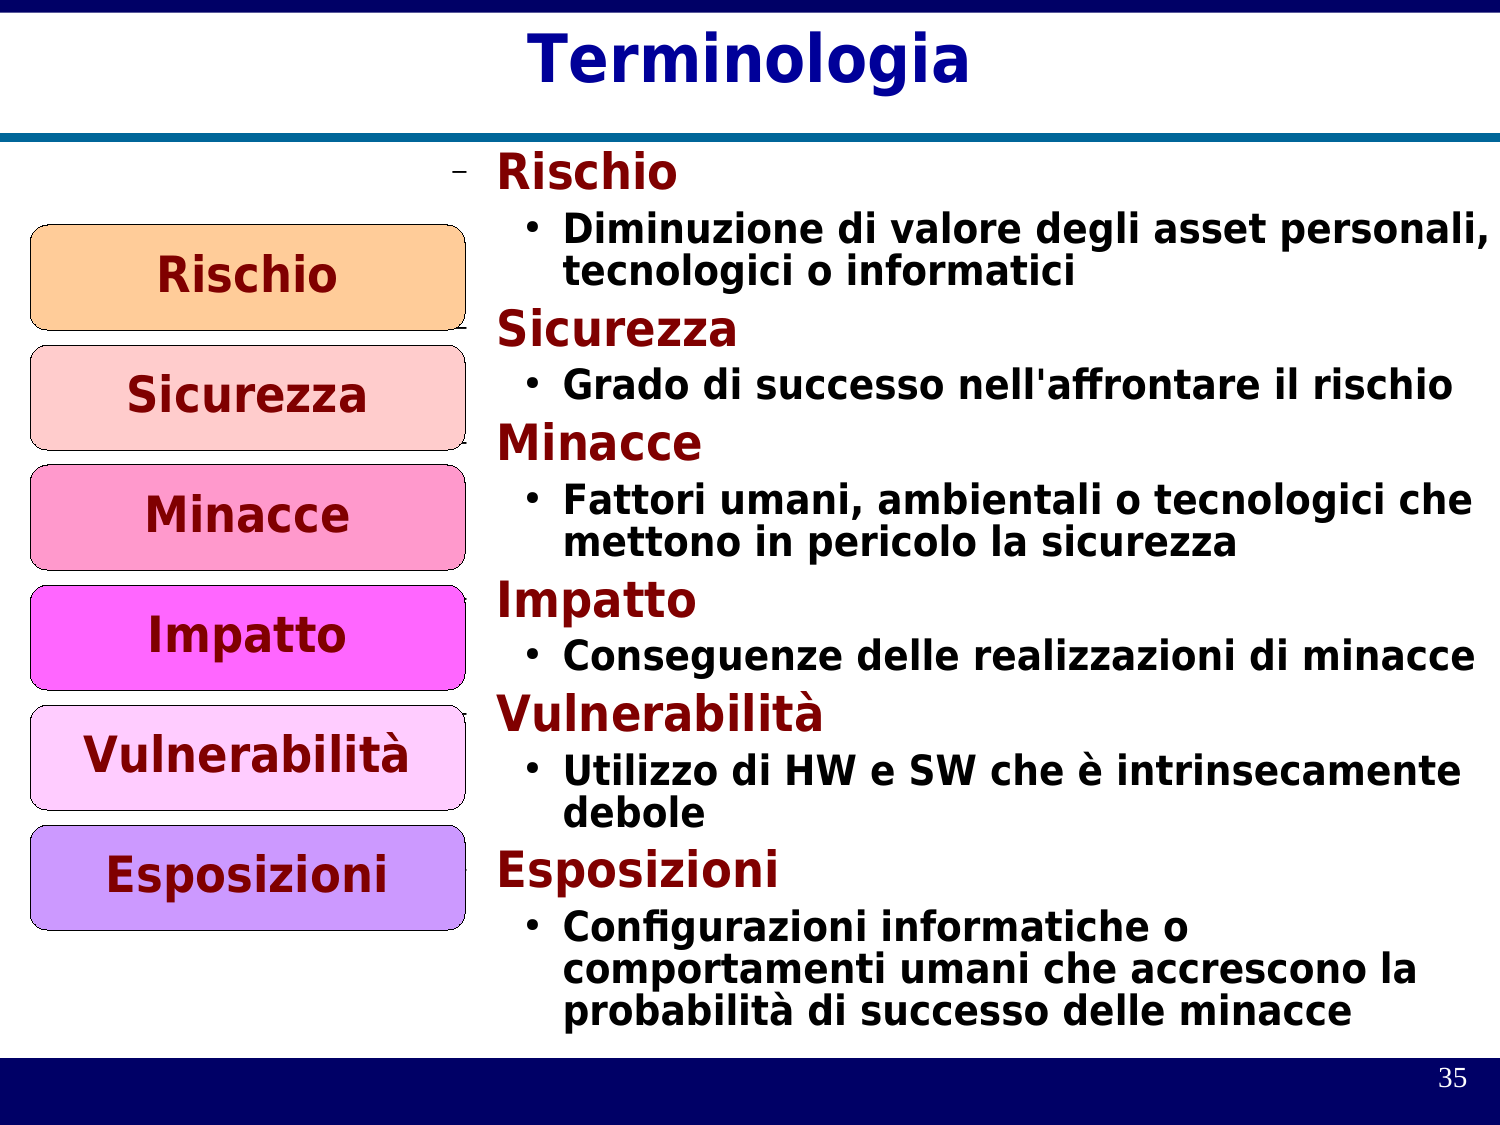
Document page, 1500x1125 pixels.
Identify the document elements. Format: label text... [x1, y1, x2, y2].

text_box Impatto [30, 585, 466, 691]
text_box Vulnerabilità [30, 705, 466, 811]
text_box Rischio [30, 224, 466, 331]
text_box Sicurezza [30, 345, 466, 451]
list Rischio Diminuzione di valore degli asset personali, tecnologici o informatici Sicurezza Grado di successo nell'affrontare il rischio Minacce Fattori umani, ambientali o tecnologici che mettono in pericolo la sicurezza Impatto Conseguenze delle realizzazioni di minacce Vulnerabilità Utilizzo di HW e SW che è intrinsecamente debole Esposizioni Configurazioni informatiche o comportamenti umani che accrescono la probabilità di successo delle minacce [375, 150, 1500, 1125]
text_box Minacce [30, 464, 466, 571]
text_box Esposizioni [30, 825, 466, 931]
title Terminologia [62, 0, 1438, 126]
